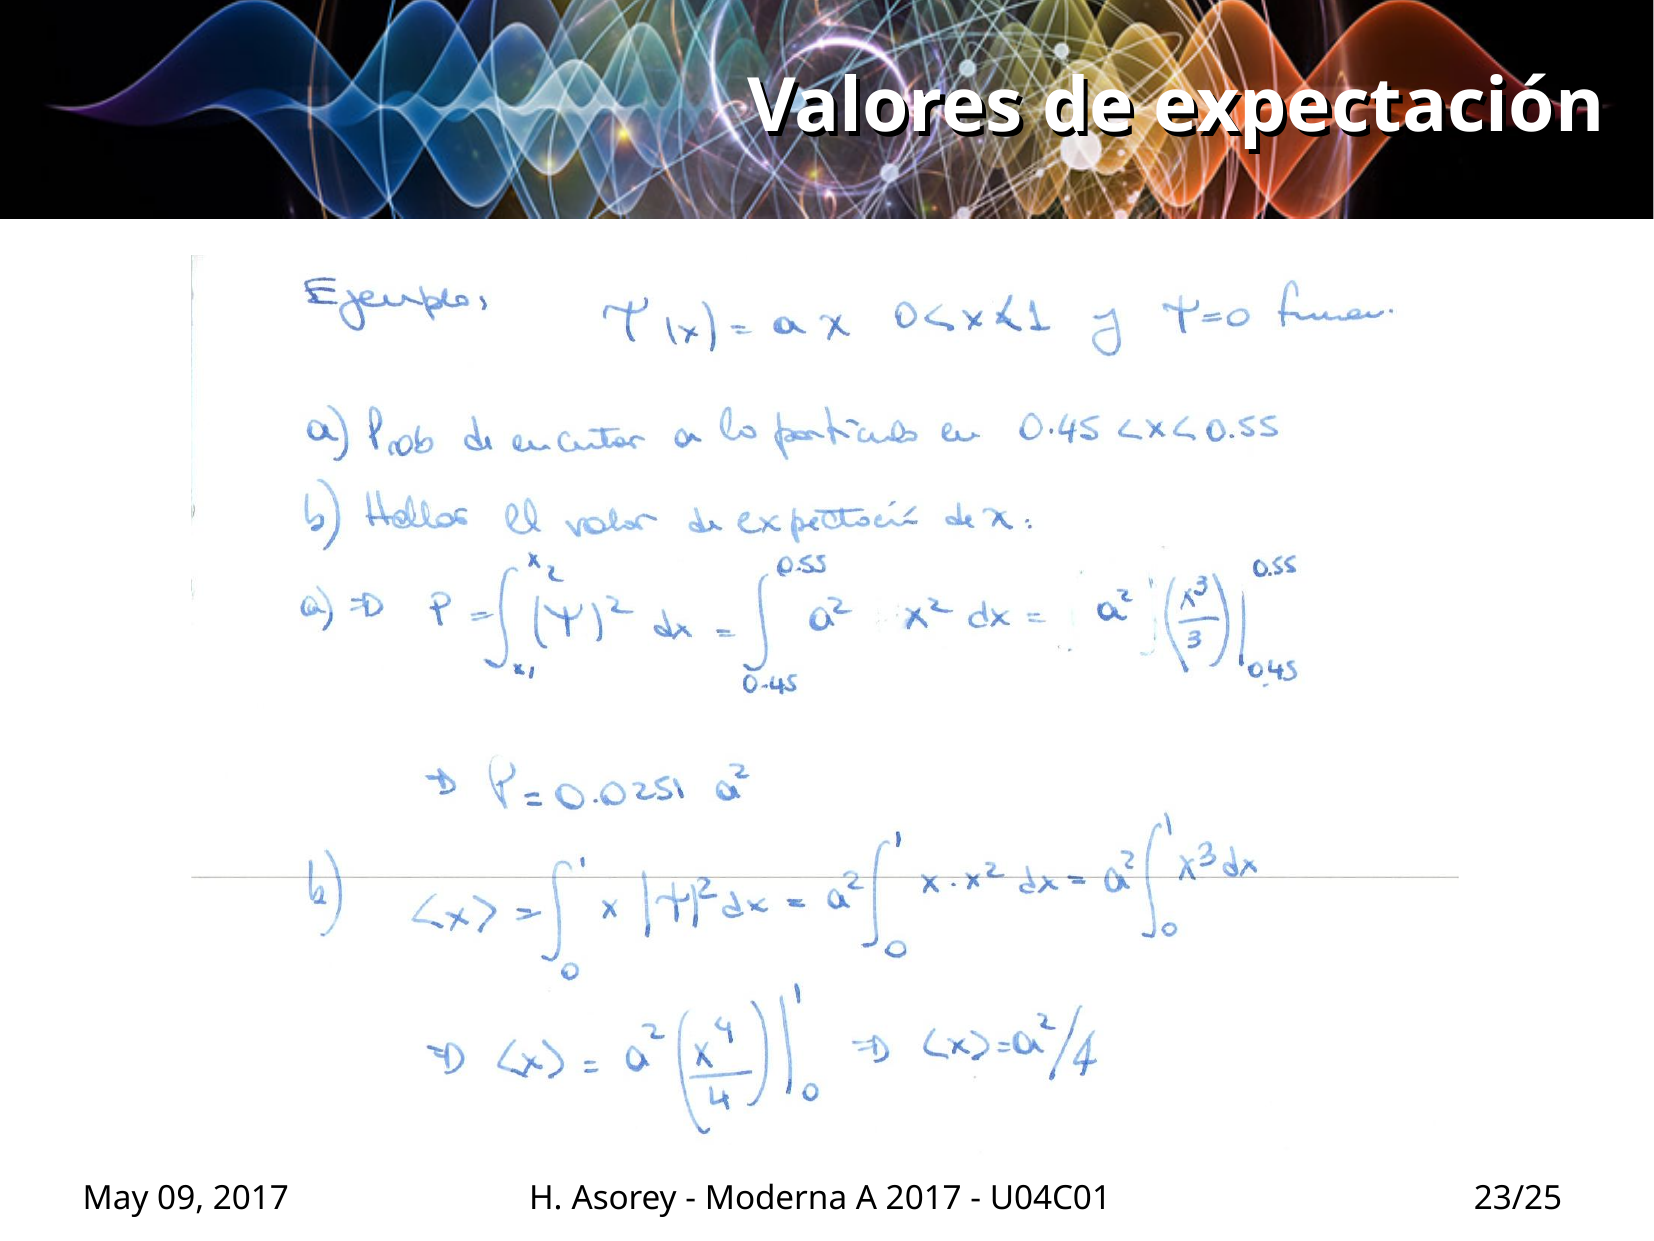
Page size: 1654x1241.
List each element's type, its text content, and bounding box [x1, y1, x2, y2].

picture [0, 0, 1654, 219]
picture [191, 255, 1459, 1156]
title Valores de expectación [45, 15, 1606, 191]
